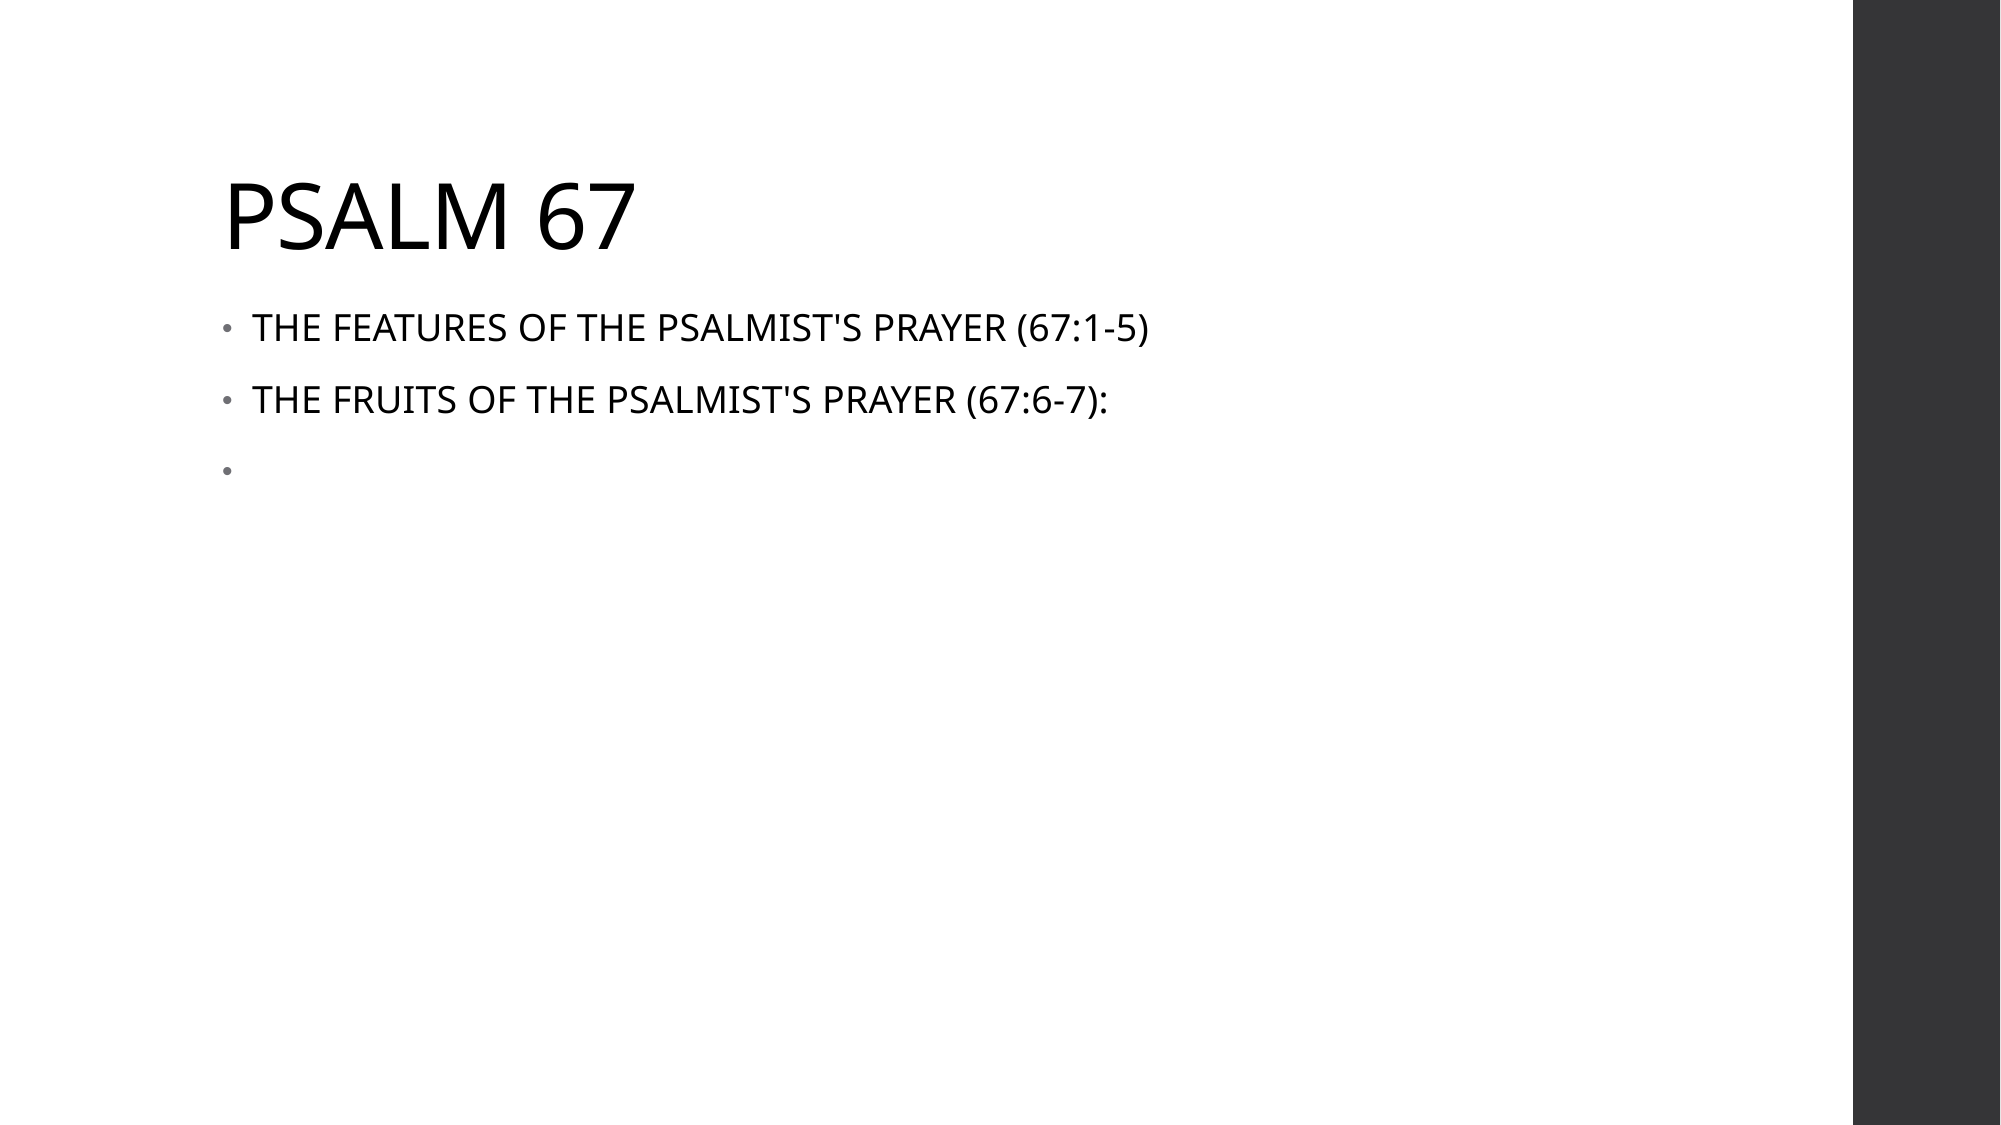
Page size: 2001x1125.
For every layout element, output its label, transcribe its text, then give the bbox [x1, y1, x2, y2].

list THE FEATURES OF THE PSALMIST'S PRAYER (67:1-5) THE FRUITS OF THE PSALMIST'S PRAYER (67:6-7): [206, 299, 1617, 1014]
title PSALM 67 [206, 60, 1797, 278]
